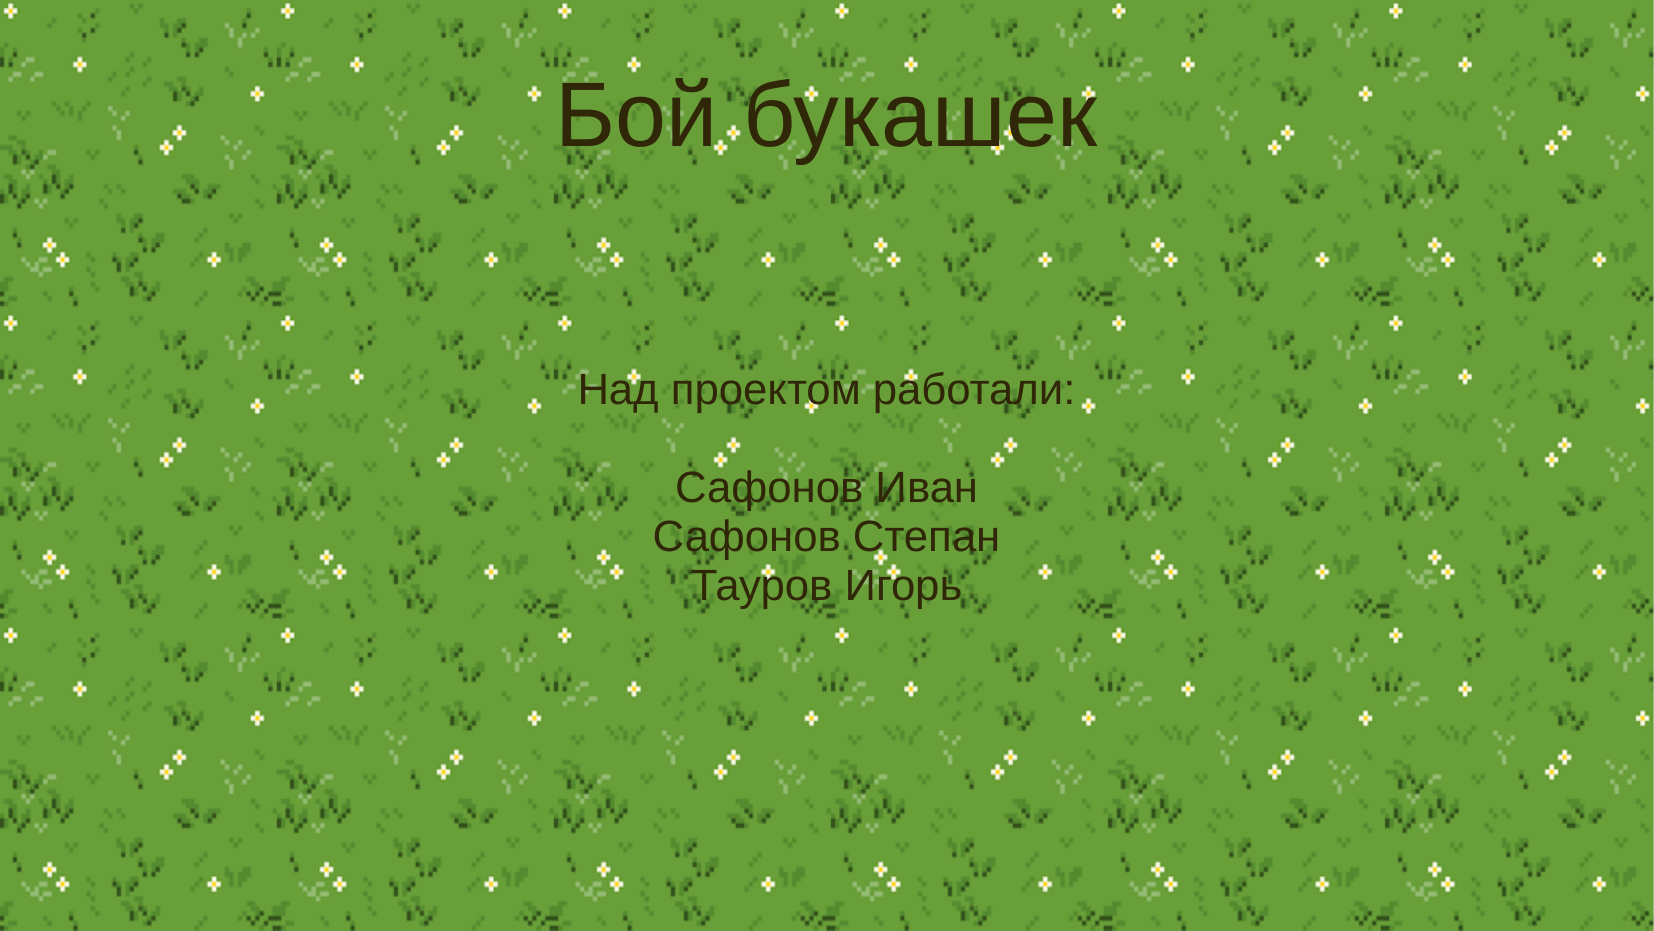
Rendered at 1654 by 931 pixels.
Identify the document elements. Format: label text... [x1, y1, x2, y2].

title Бой букашек [82, 37, 1571, 193]
subtitle Над проектом работали: Сафонов Иван Сафонов Степан Тауров Игорь [82, 217, 1571, 758]
picture [0, 0, 1654, 931]
